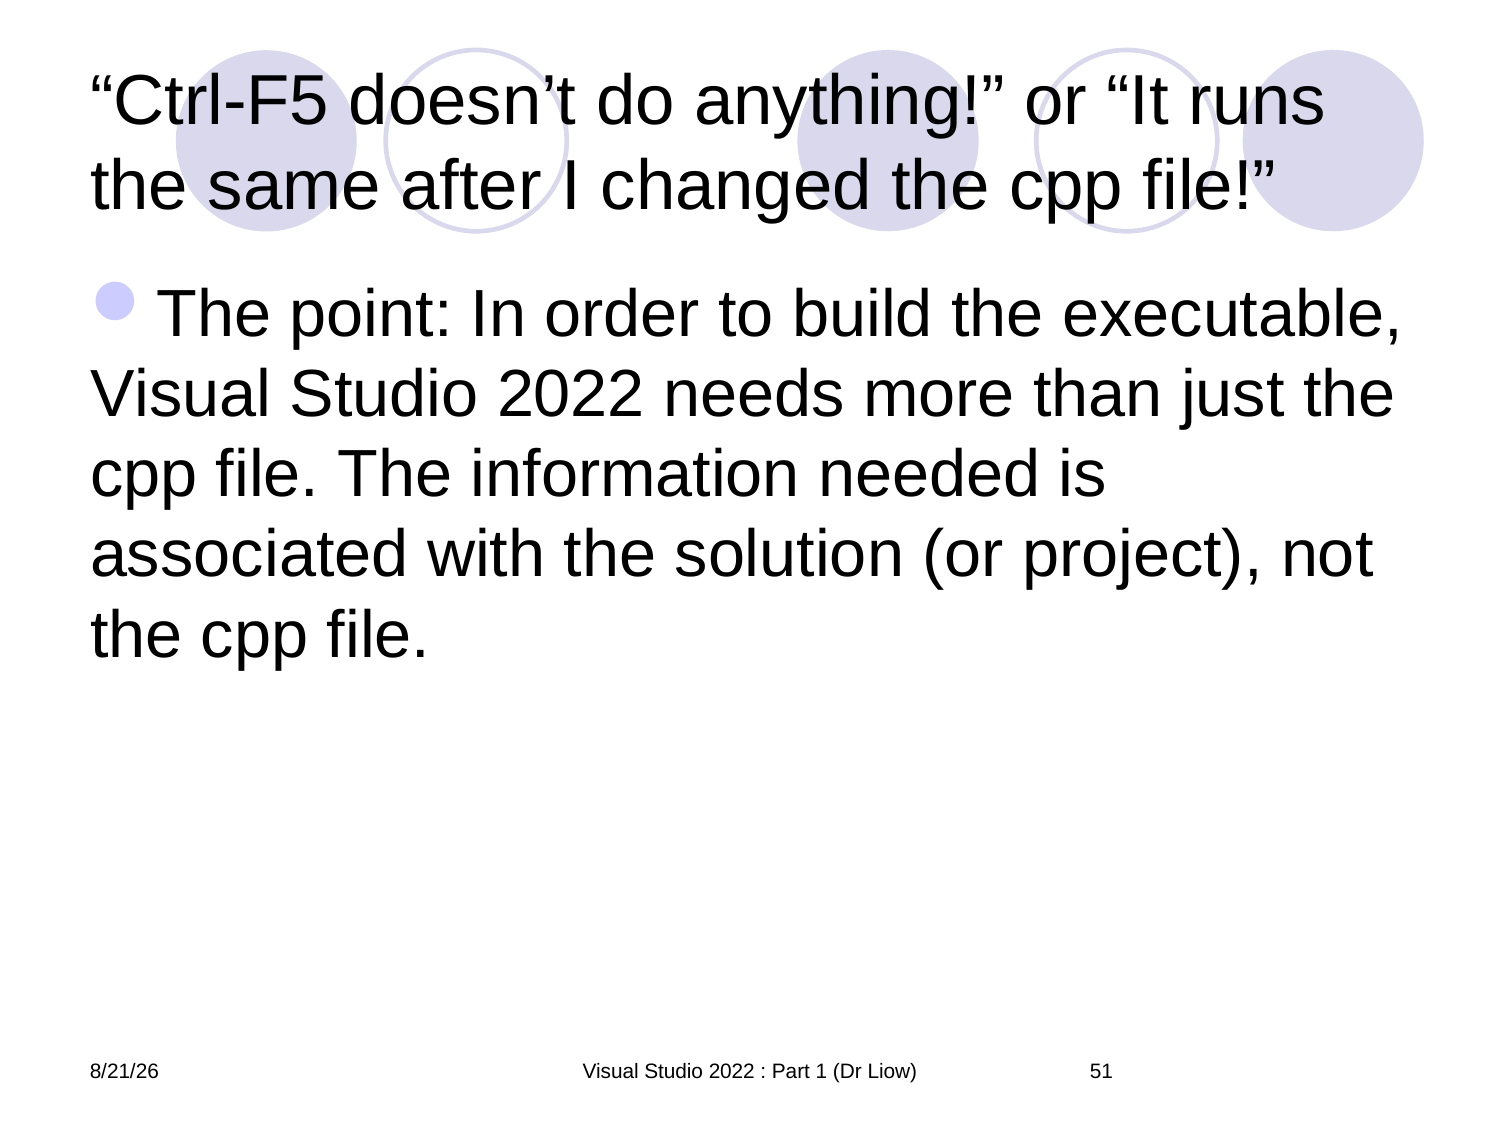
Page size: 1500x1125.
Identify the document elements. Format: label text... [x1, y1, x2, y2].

text_box 1/11/22 [74, 1049, 426, 1101]
title “Ctrl-F5 doesn’t do anything!” or “It runs the same after I changed the cpp file!” [75, 45, 1426, 233]
text_box Visual Studio 2022 : Part 1 (Dr Liow) [512, 1049, 988, 1101]
text_box <number> [1074, 1049, 1426, 1101]
list The point: In order to build the executable, Visual Studio 2022 needs more than just the cpp file. The information needed is associated with the solution (or project), not the cpp file. [75, 262, 1426, 780]
